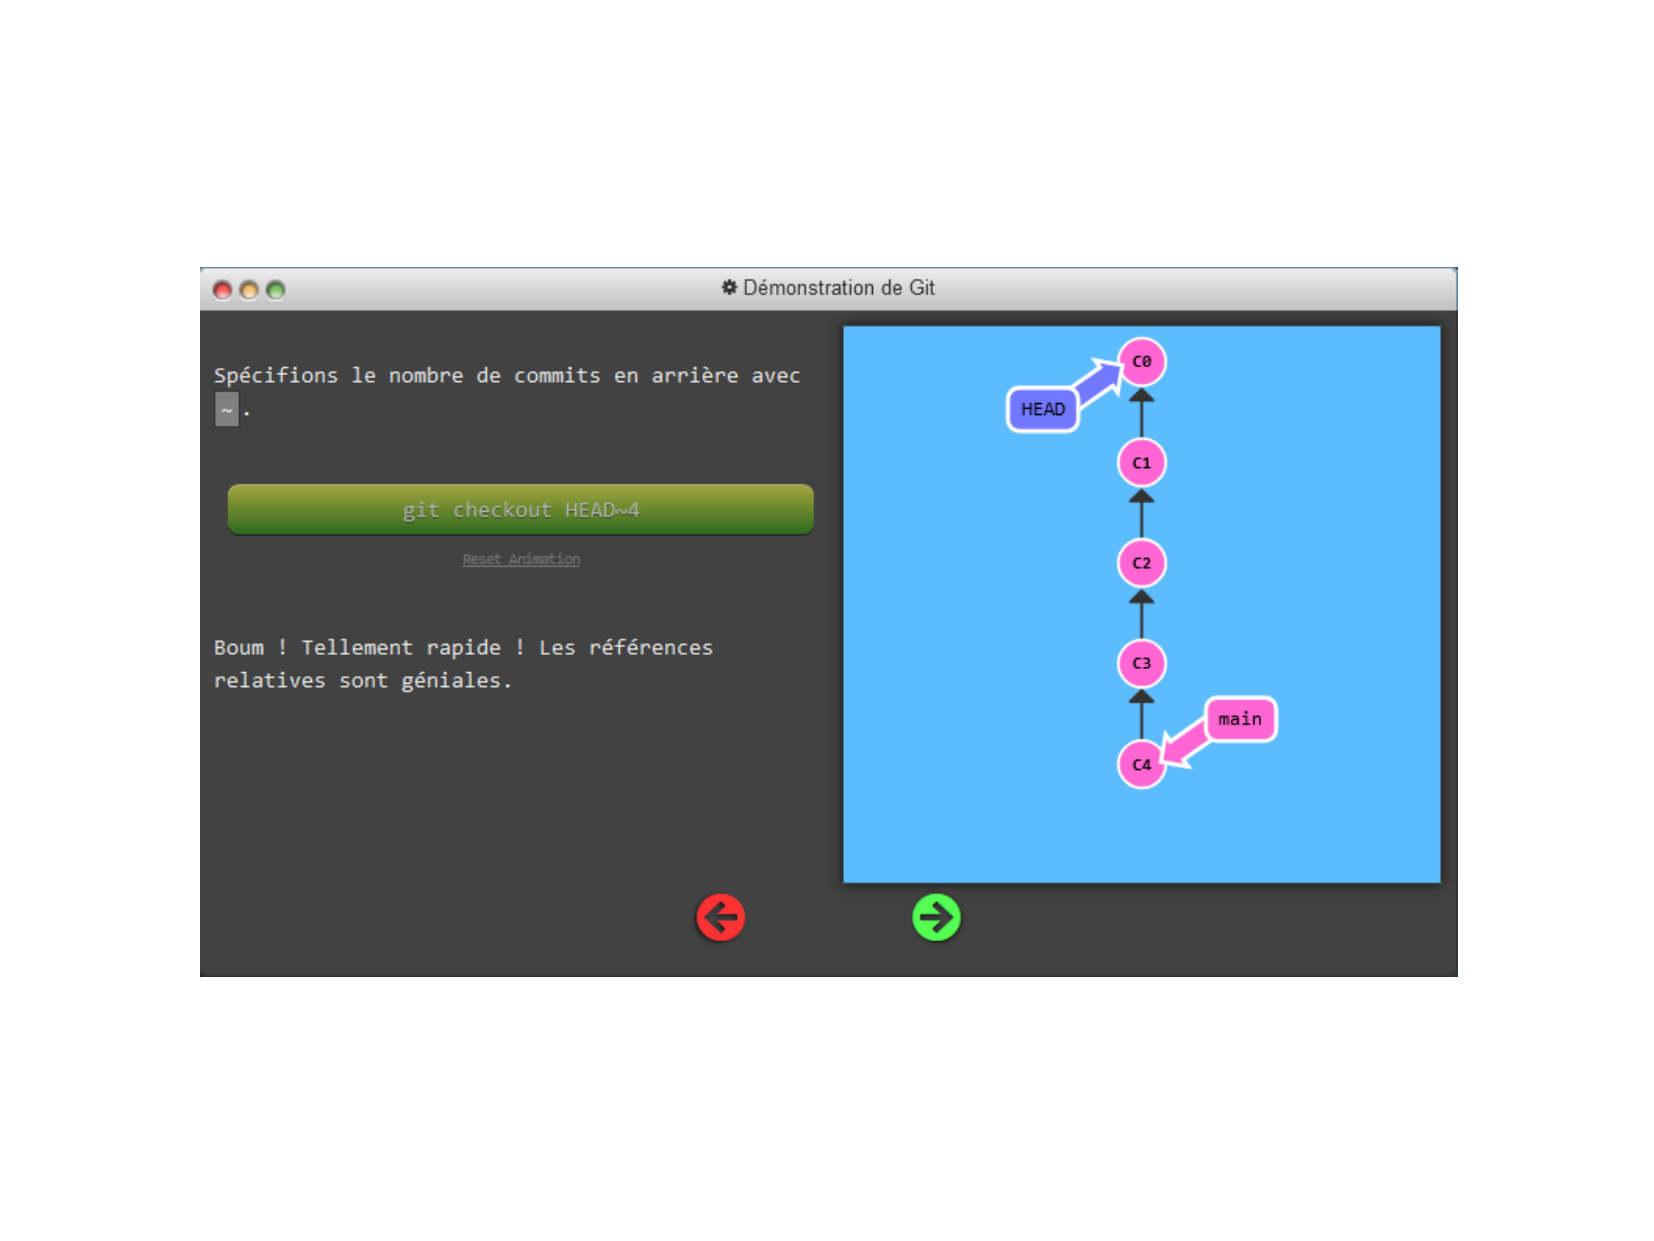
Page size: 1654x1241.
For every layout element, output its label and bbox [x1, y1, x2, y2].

picture [200, 267, 1458, 977]
